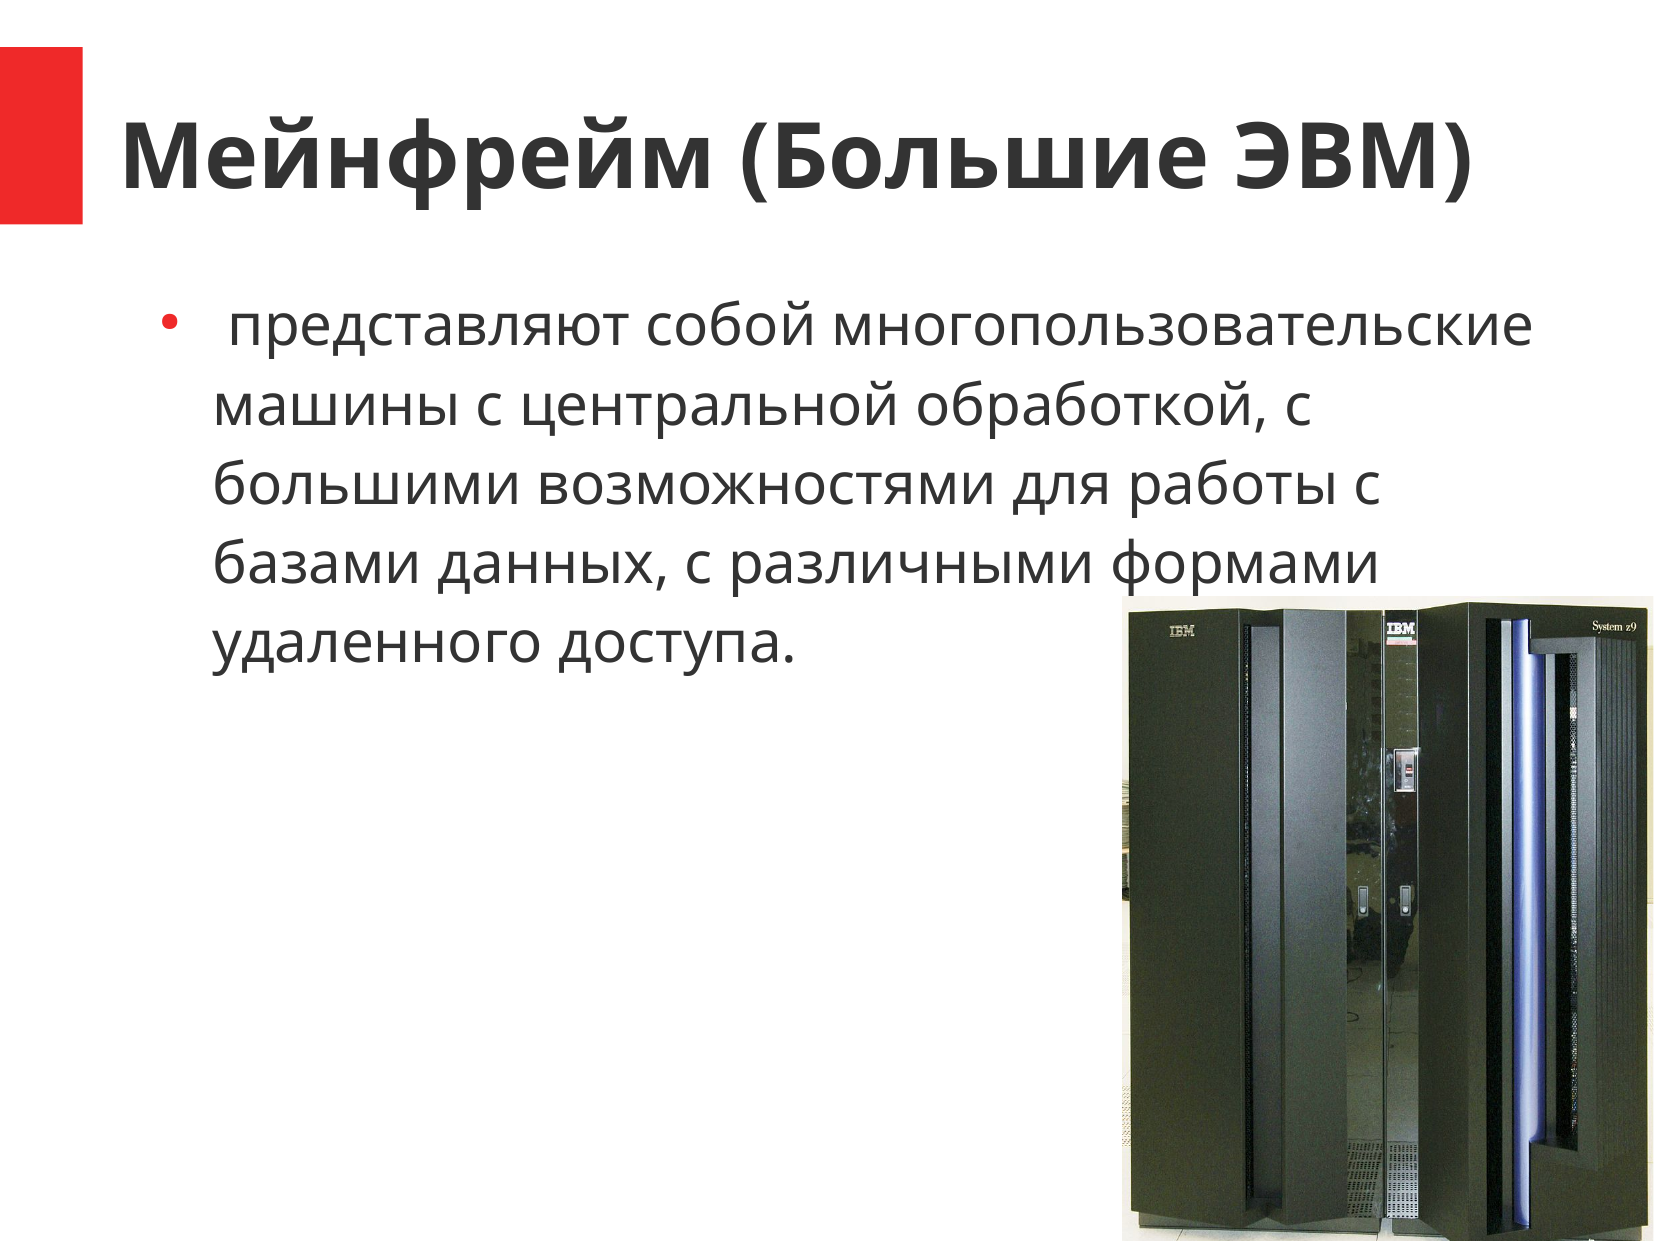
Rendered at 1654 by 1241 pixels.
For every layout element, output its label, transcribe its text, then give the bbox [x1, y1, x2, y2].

list представляют собой многопользовательские машины с центральной обработкой, с большими возможностями для работы с базами данных, с различными формами удаленного доступа. [141, 283, 1560, 1003]
title Мейнфрейм (Большие ЭВМ) [118, 49, 1571, 257]
picture [1122, 596, 1654, 1241]
